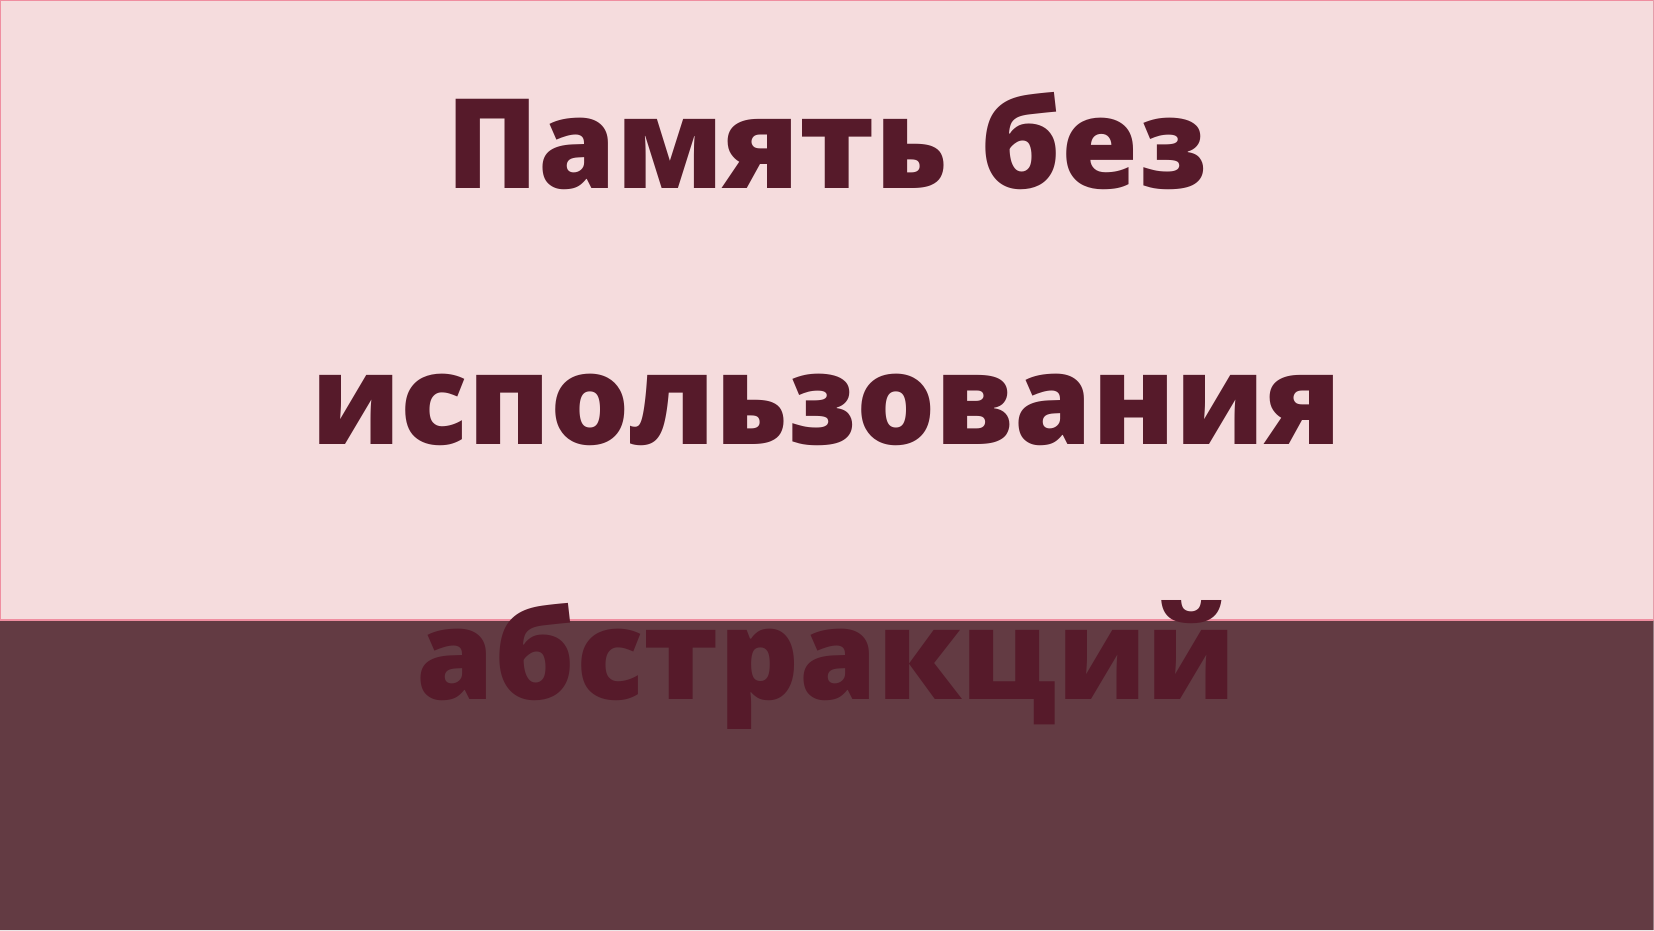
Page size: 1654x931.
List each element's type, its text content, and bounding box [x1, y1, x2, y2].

title Память без использования абстракций [0, 0, 1654, 766]
